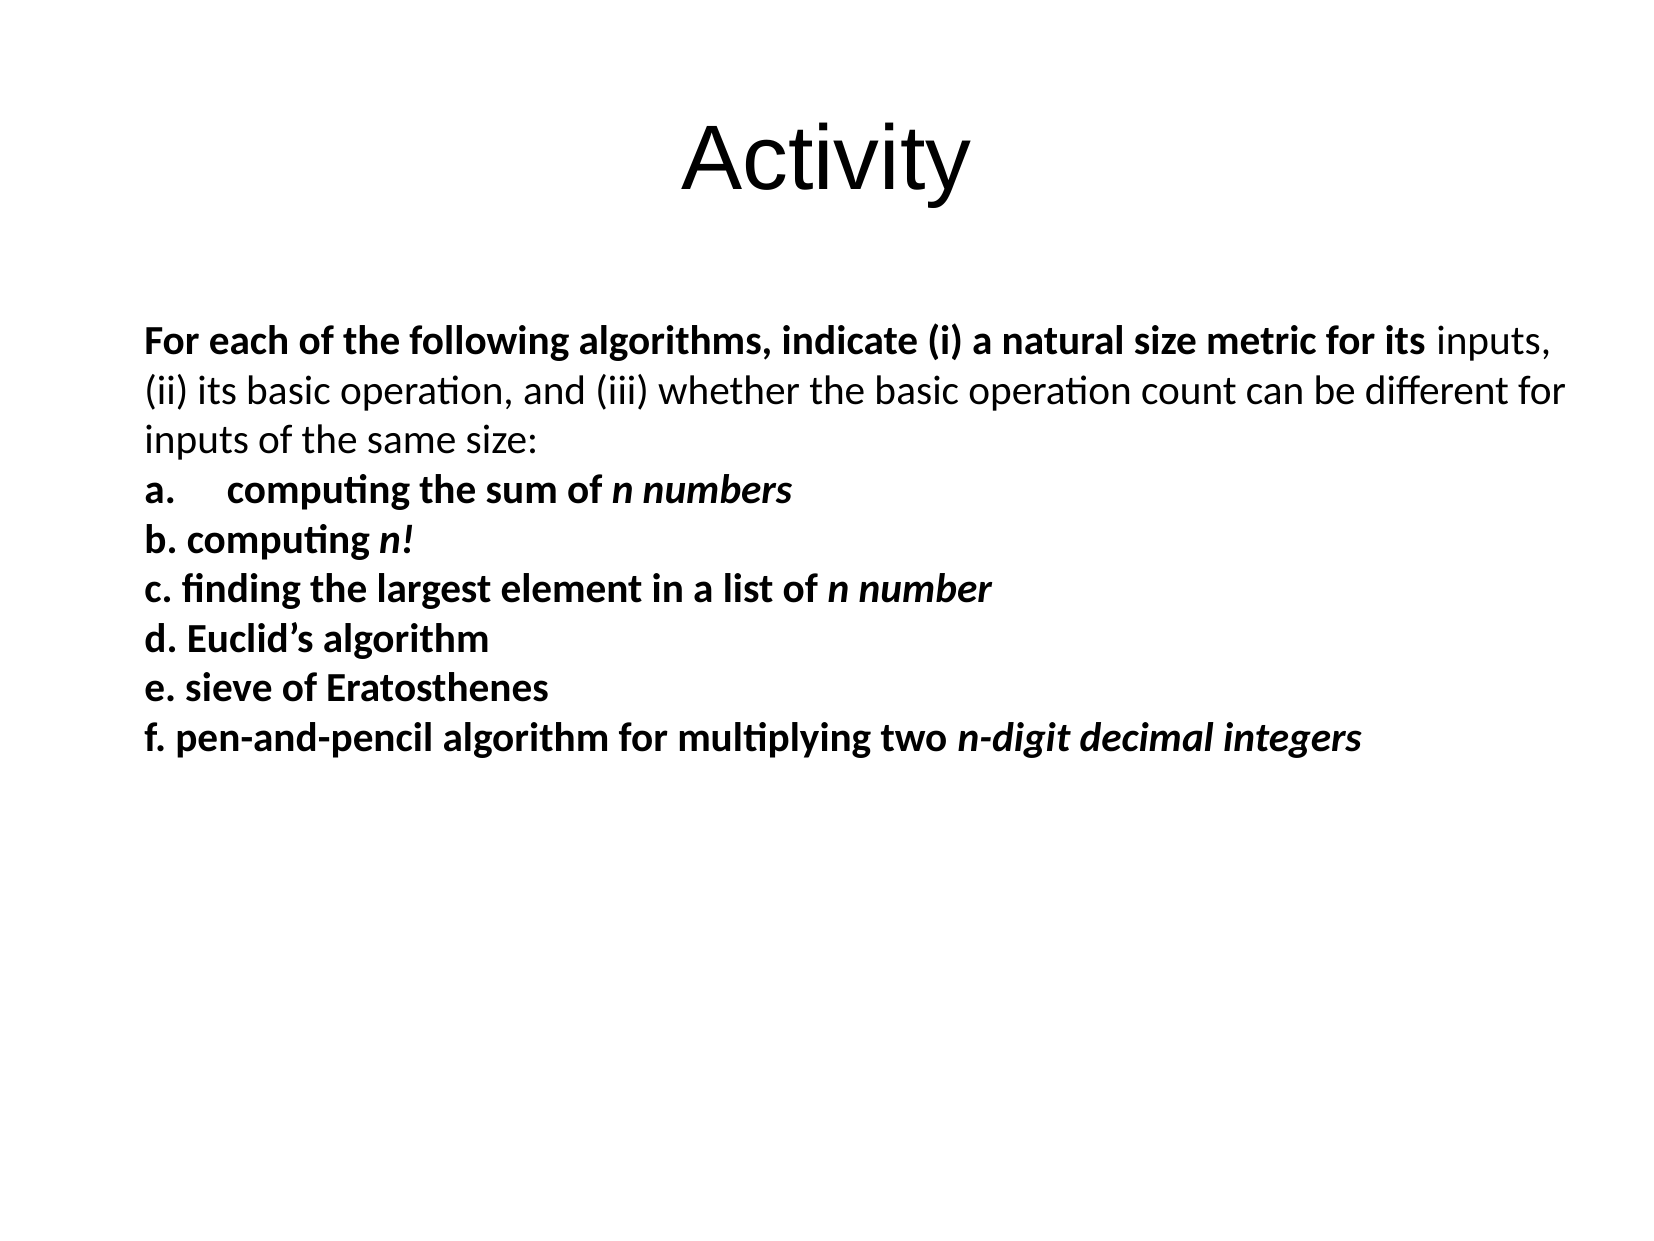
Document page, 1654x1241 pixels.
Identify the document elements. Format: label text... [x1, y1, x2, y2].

title Activity [82, 49, 1571, 257]
text_box For each of the following algorithms, indicate (i) a natural size metric for its inputs, (ii) its basic operation, and (iii) whether the basic operation count can be different for inputs of the same size: computing the sum of n numbers b. computing n! c. finding the largest element in a list of n number d. Euclid’s algorithm e. sieve of Eratosthenes f. pen-and-pencil algorithm for multiplying two n-digit decimal integers [129, 207, 1602, 767]
